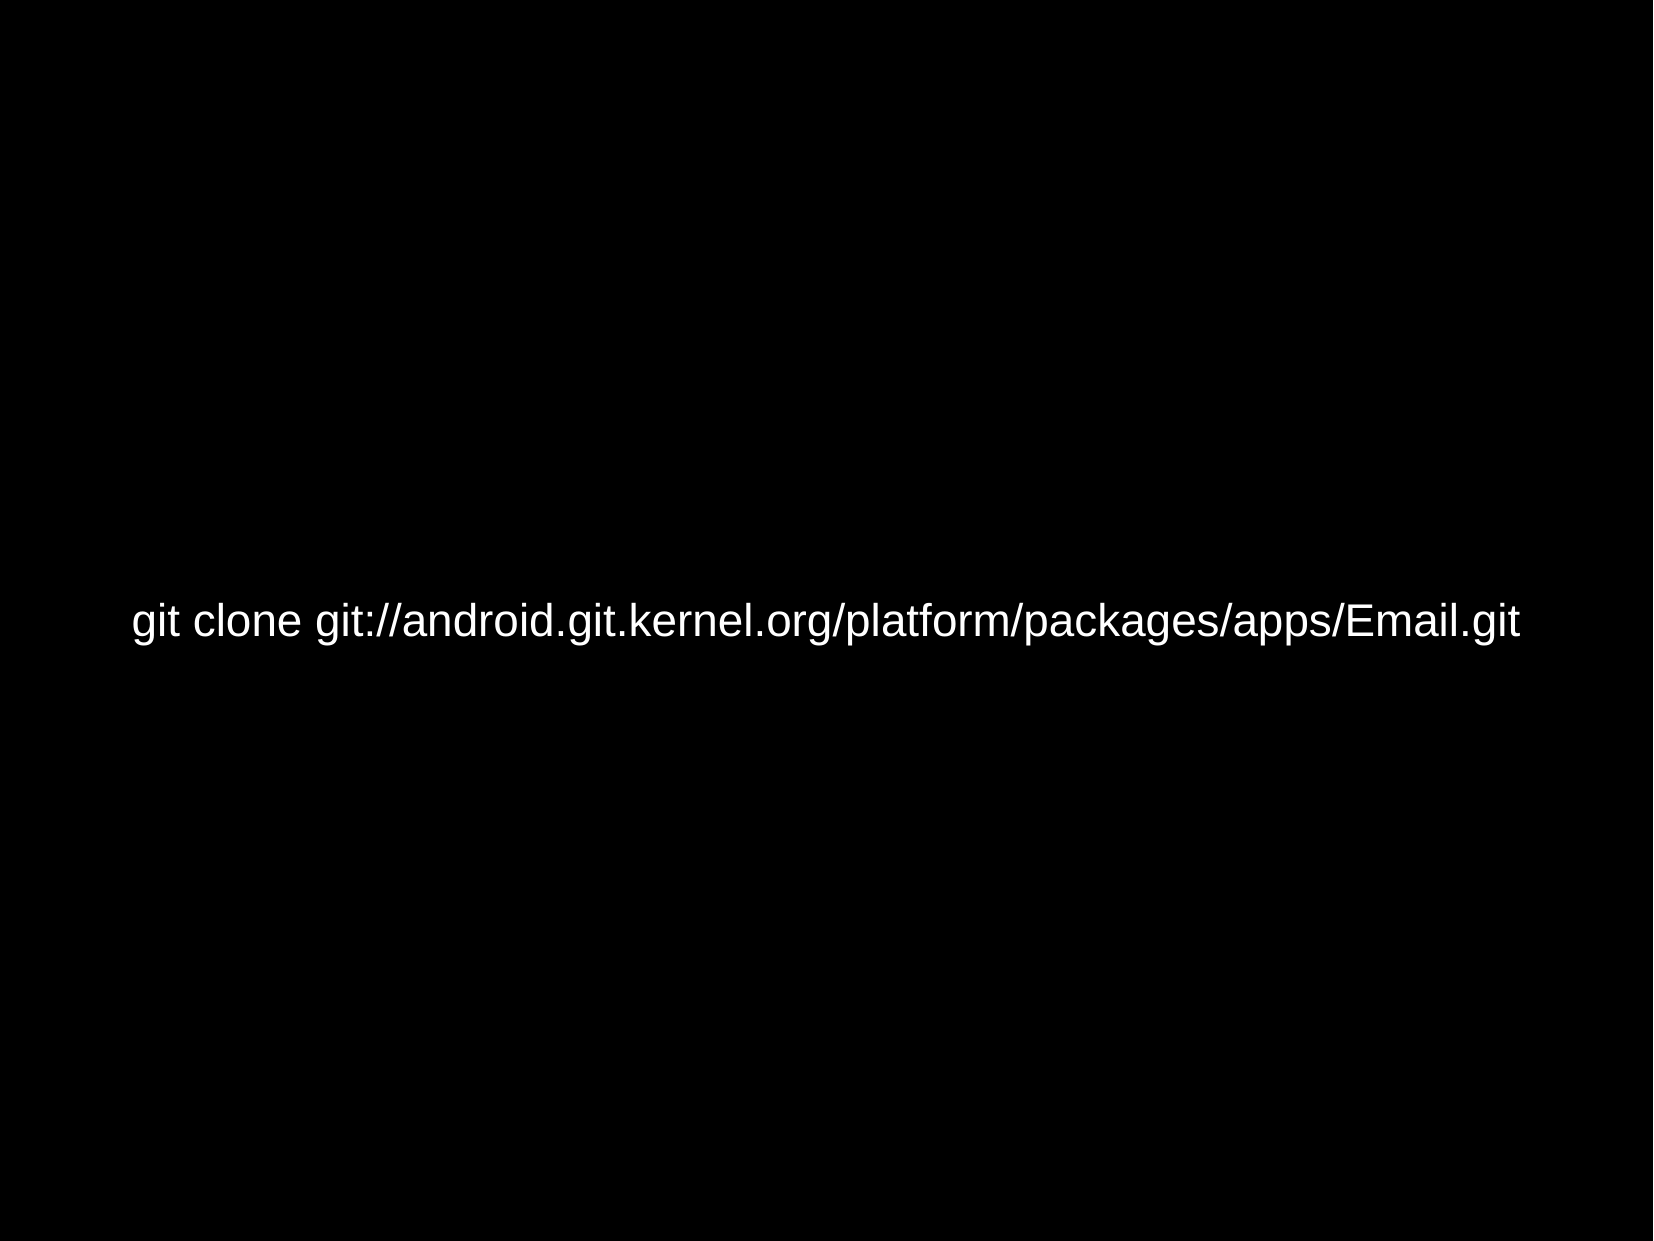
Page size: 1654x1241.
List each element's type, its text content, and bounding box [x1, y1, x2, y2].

title git clone git://android.git.kernel.org/platform/packages/apps/Email.git [82, 100, 1571, 1140]
